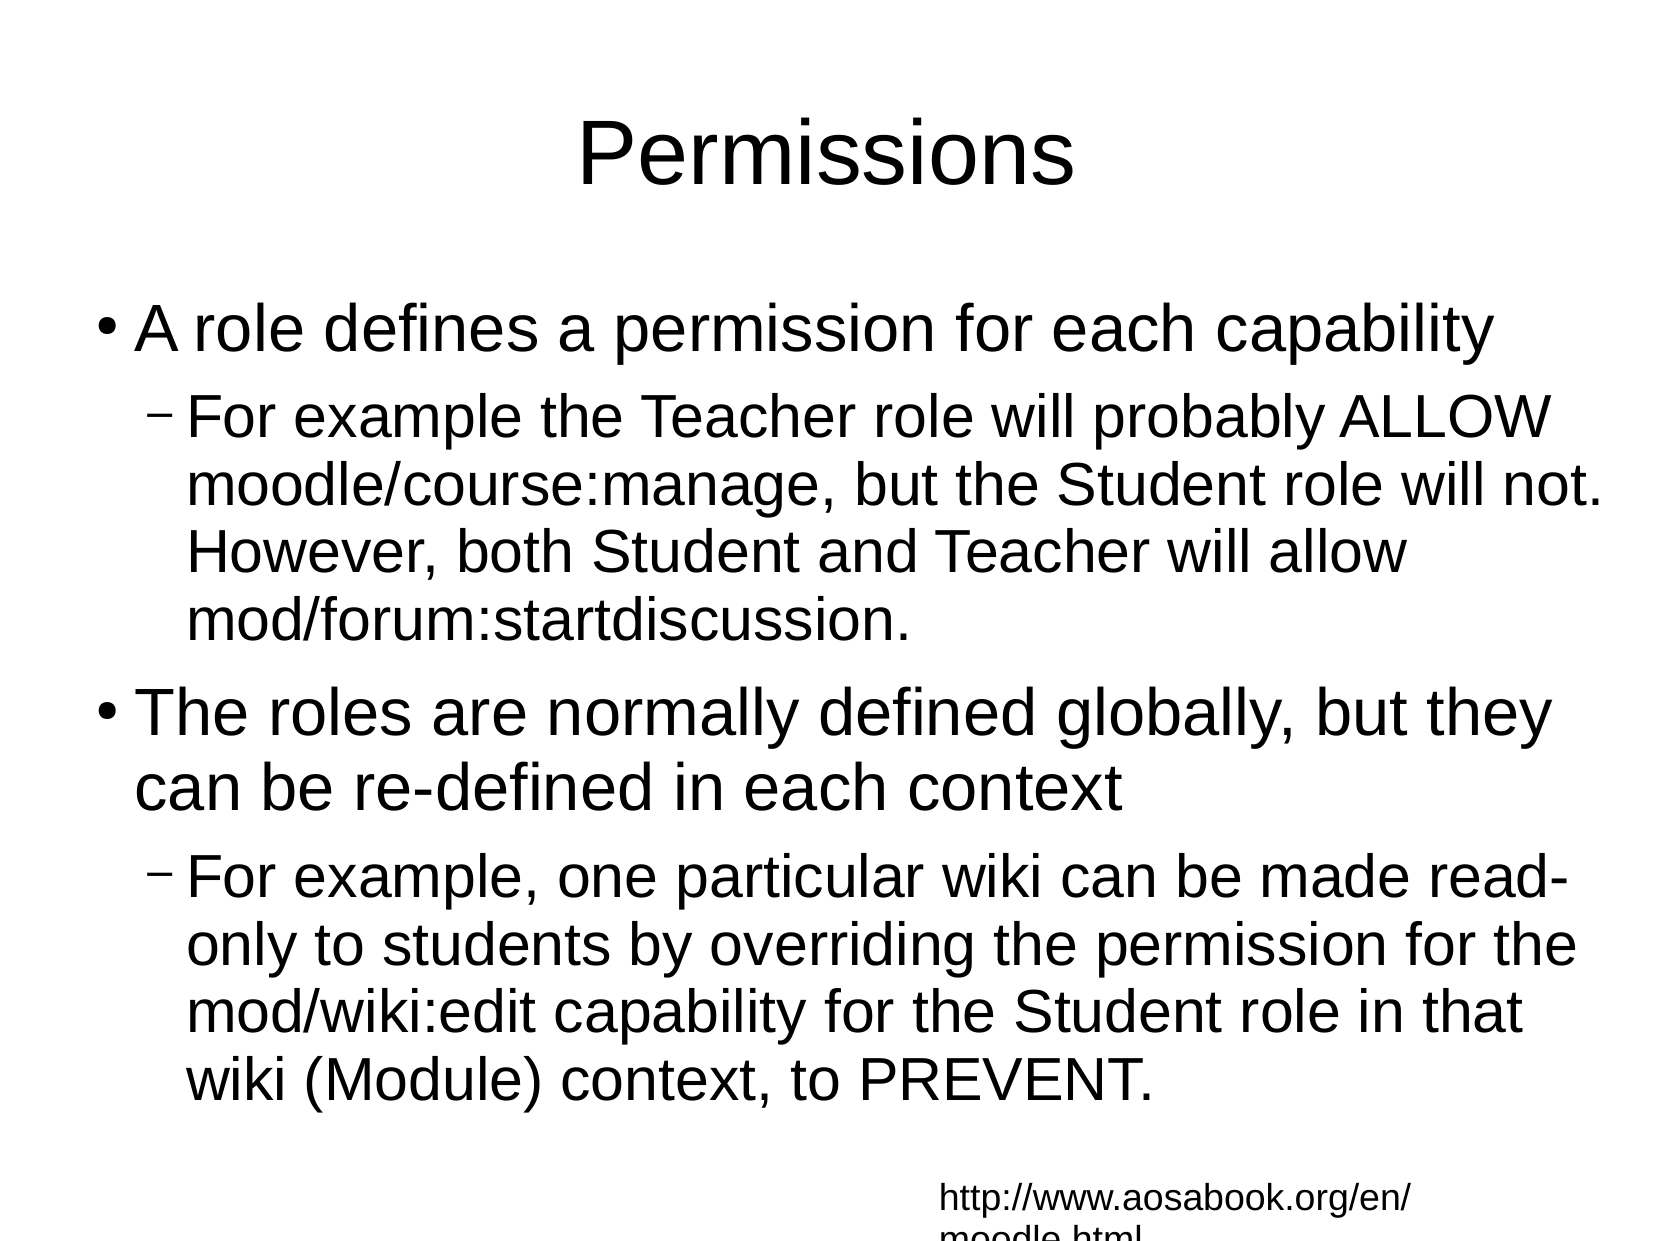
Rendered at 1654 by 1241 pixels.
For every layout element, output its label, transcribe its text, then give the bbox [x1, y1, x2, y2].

title Permissions [82, 49, 1571, 257]
text_box http://www.aosabook.org/en/moodle.html [924, 1169, 1630, 1227]
list A role defines a permission for each capability For example the Teacher role will probably ALLOW moodle/course:manage, but the Student role will not. However, both Student and Teacher will allow mod/forum:startdiscussion. The roles are normally defined globally, but they can be re-defined in each context For example, one particular wiki can be made read-only to students by overriding the permission for the mod/wiki:edit capability for the Student role in that wiki (Module) context, to PREVENT. [82, 290, 1619, 1134]
